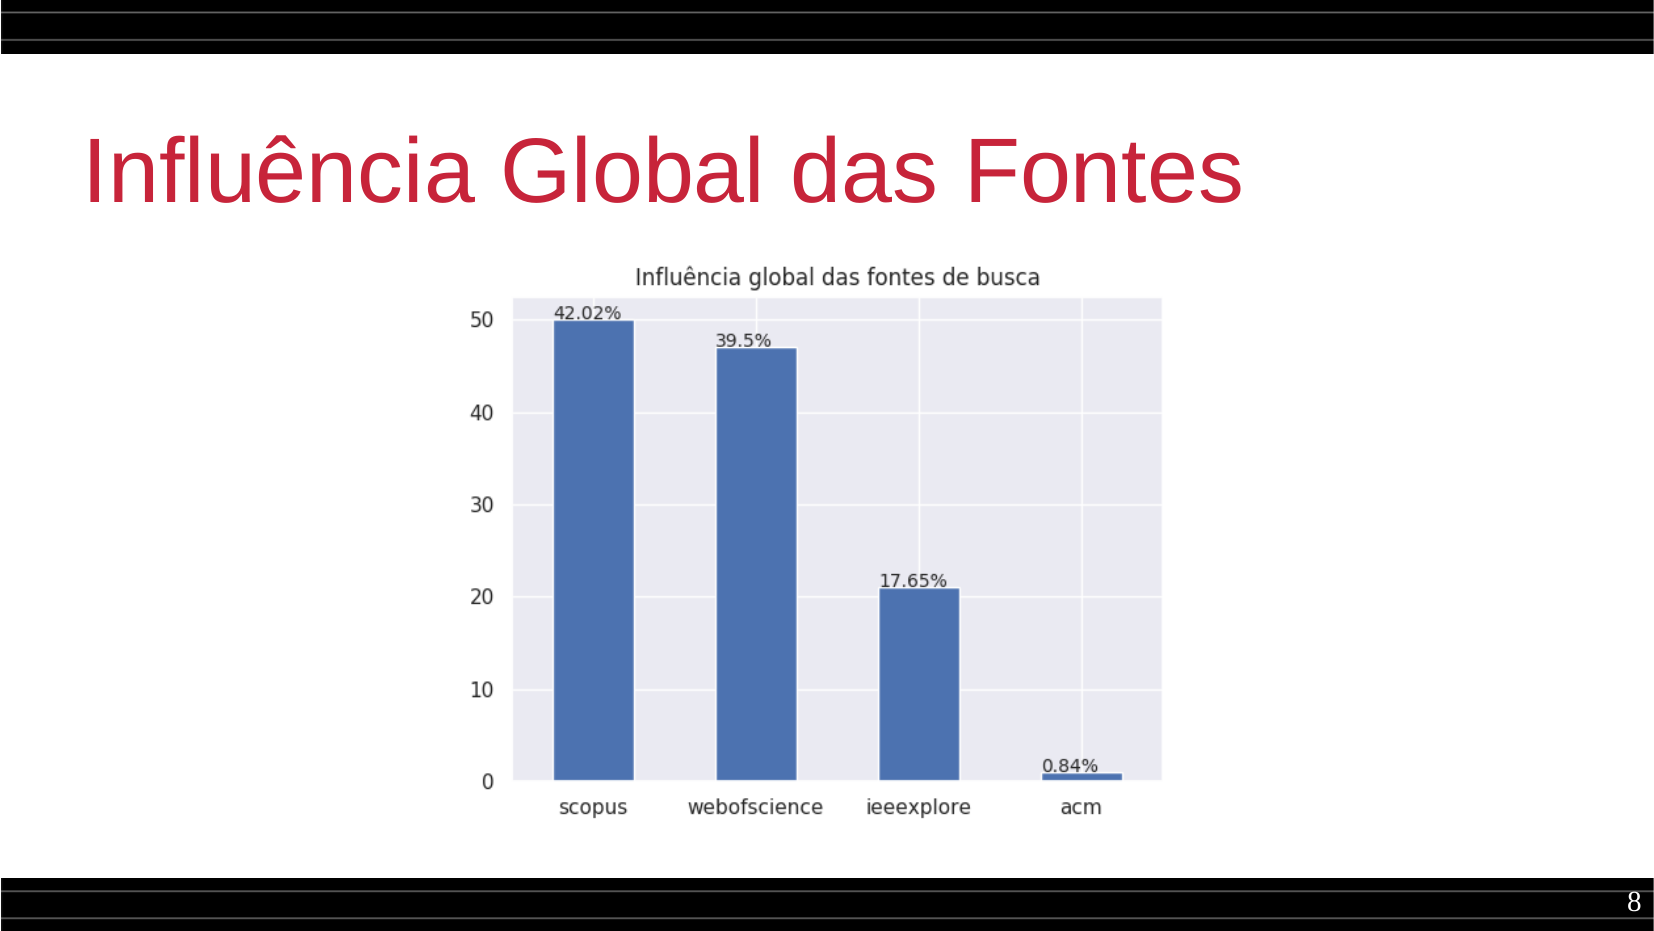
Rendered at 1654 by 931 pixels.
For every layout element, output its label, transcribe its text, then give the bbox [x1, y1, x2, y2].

picture [1, 878, 1654, 931]
title Influência Global das Fontes [82, 92, 1571, 249]
picture [1, 0, 1654, 54]
picture [407, 221, 1247, 851]
